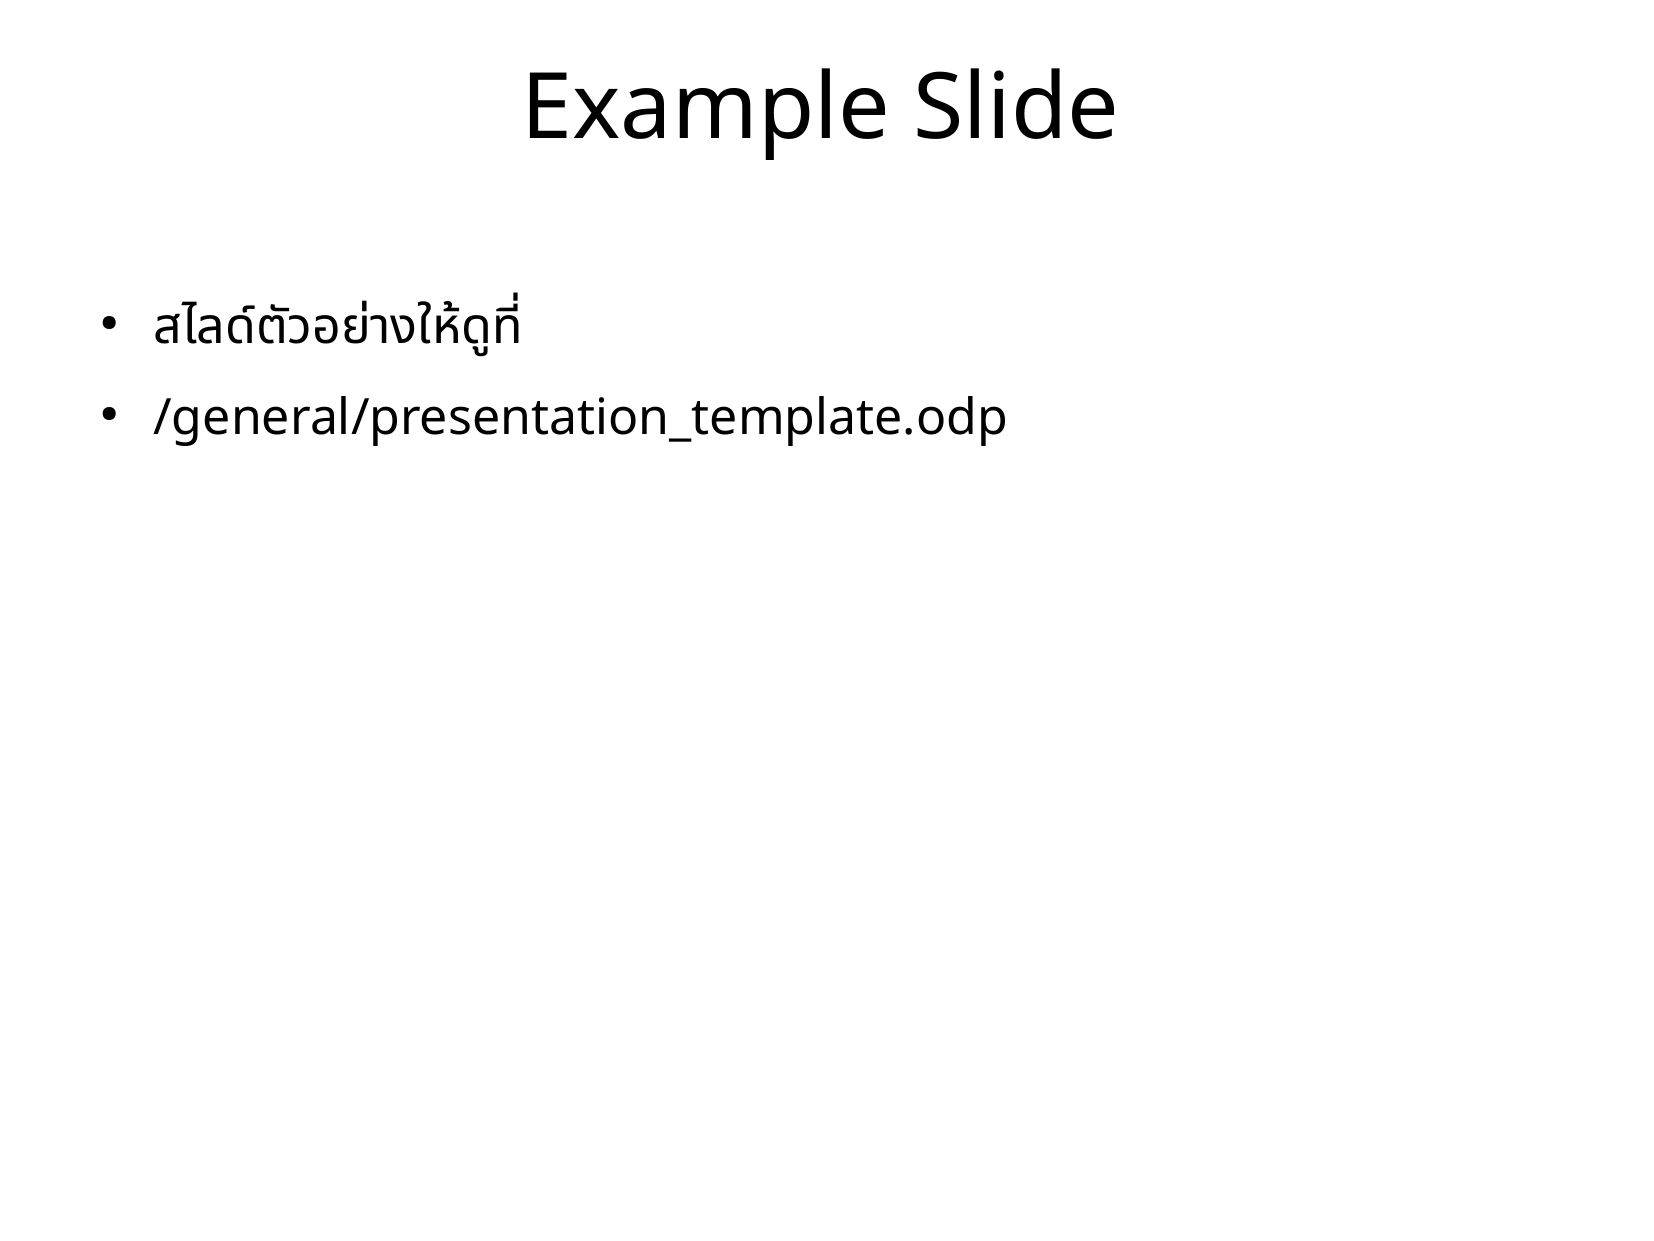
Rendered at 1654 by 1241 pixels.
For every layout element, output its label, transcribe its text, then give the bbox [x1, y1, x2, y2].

title Example Slide [76, 7, 1565, 200]
list สไลด์ตัวอย่างให้ดูที่ /general/presentation_template.odp [82, 290, 1571, 1094]
